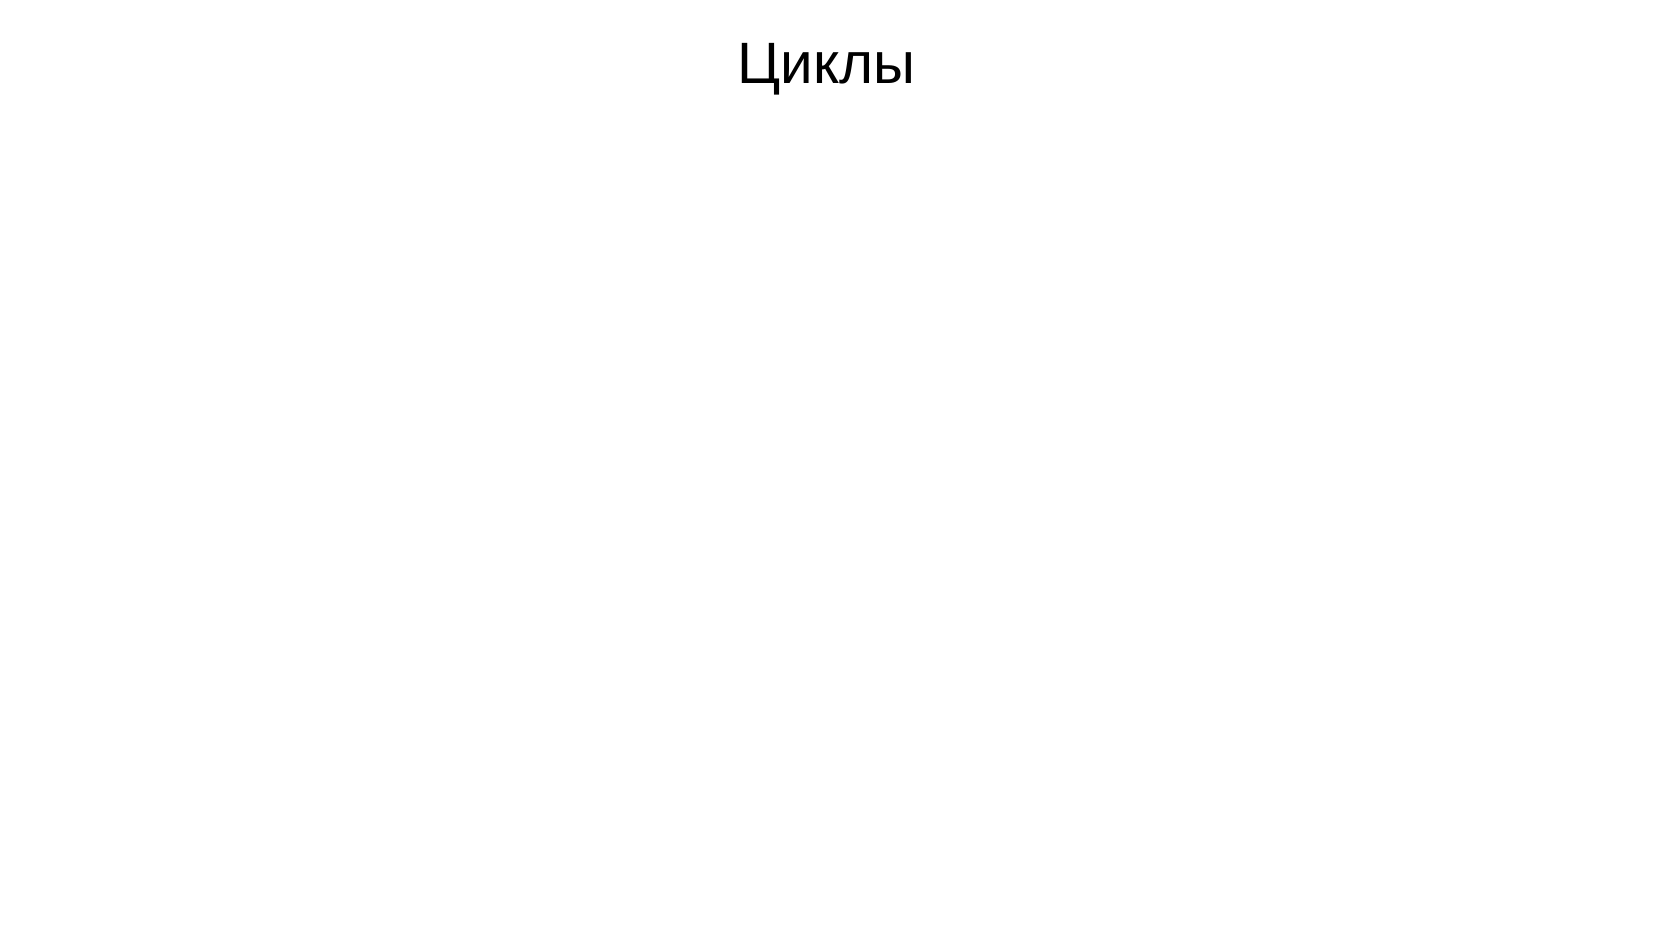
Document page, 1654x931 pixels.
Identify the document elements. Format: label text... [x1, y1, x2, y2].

title Циклы [82, 30, 1571, 96]
